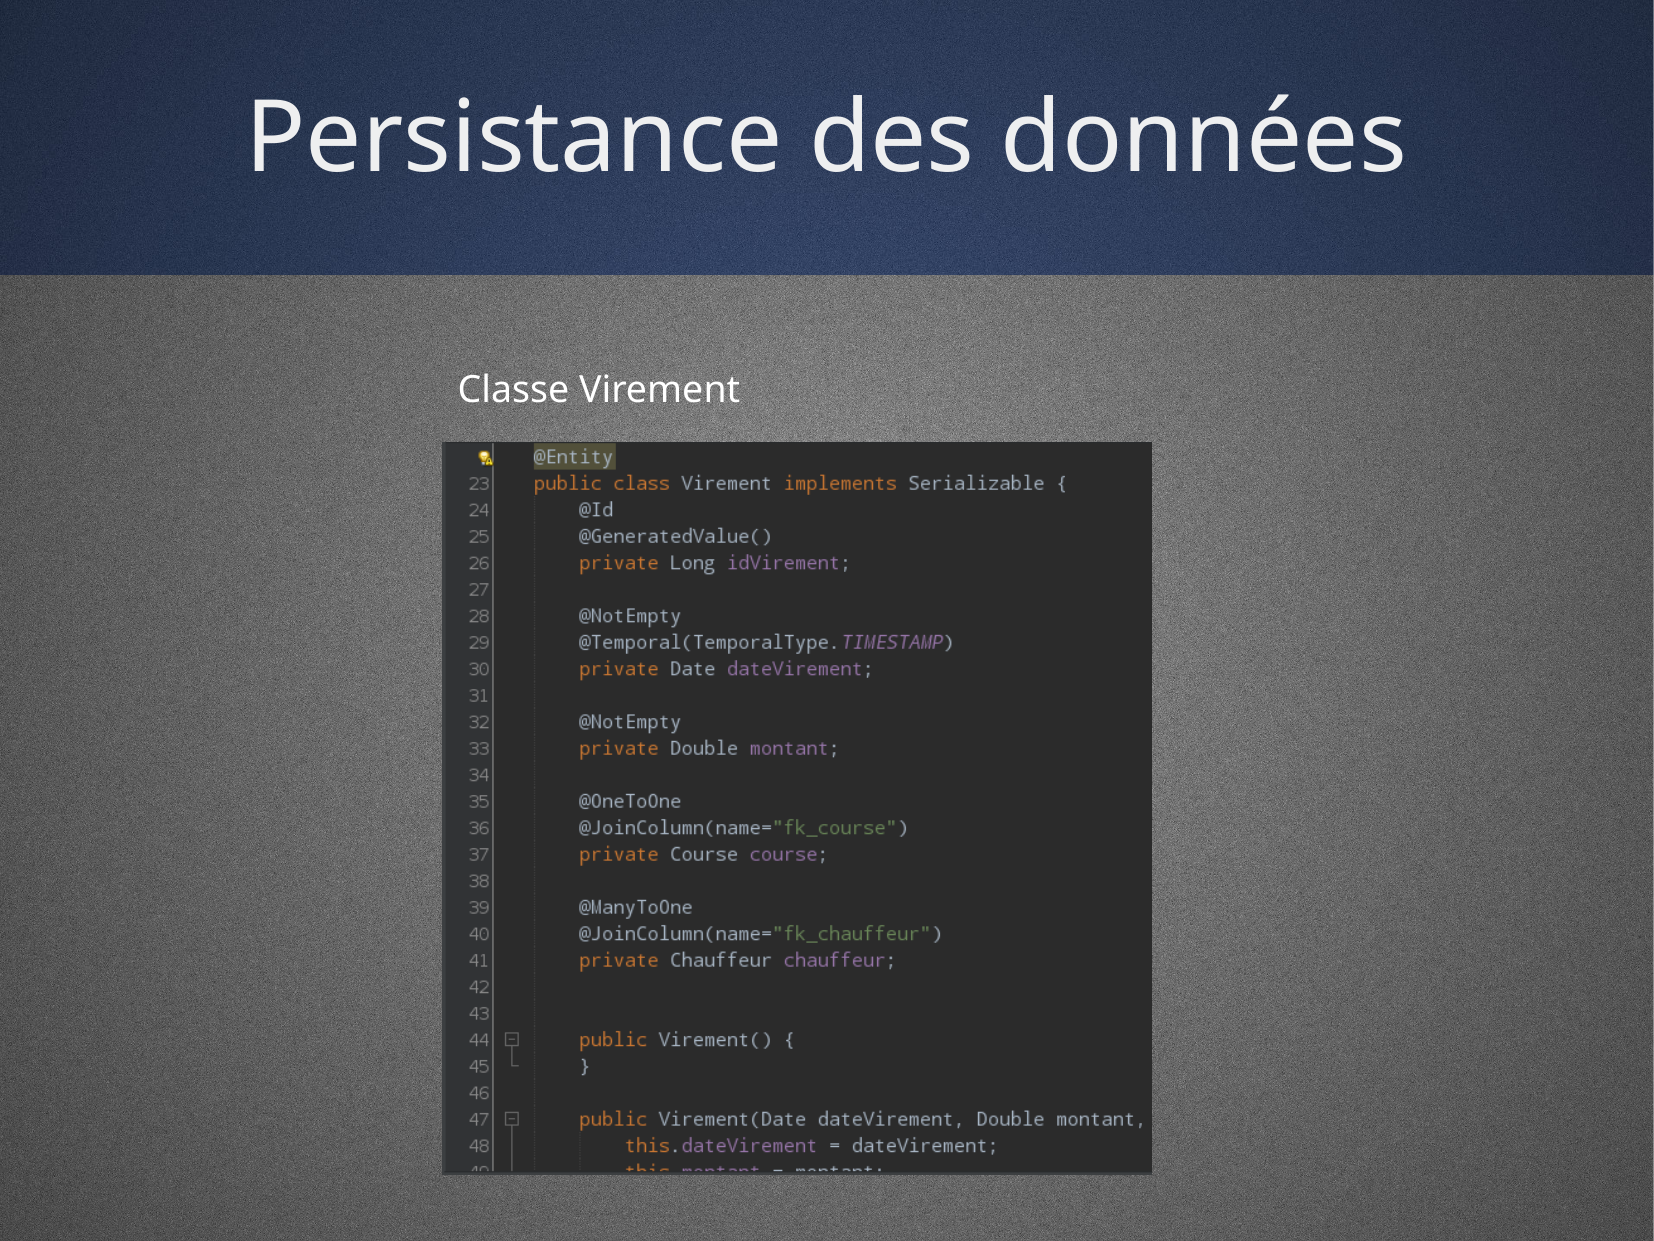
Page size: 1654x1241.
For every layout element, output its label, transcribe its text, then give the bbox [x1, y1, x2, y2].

picture [0, 0, 1654, 1241]
title Persistance des données [88, 29, 1565, 237]
text_box Classe Virement [442, 355, 1152, 414]
